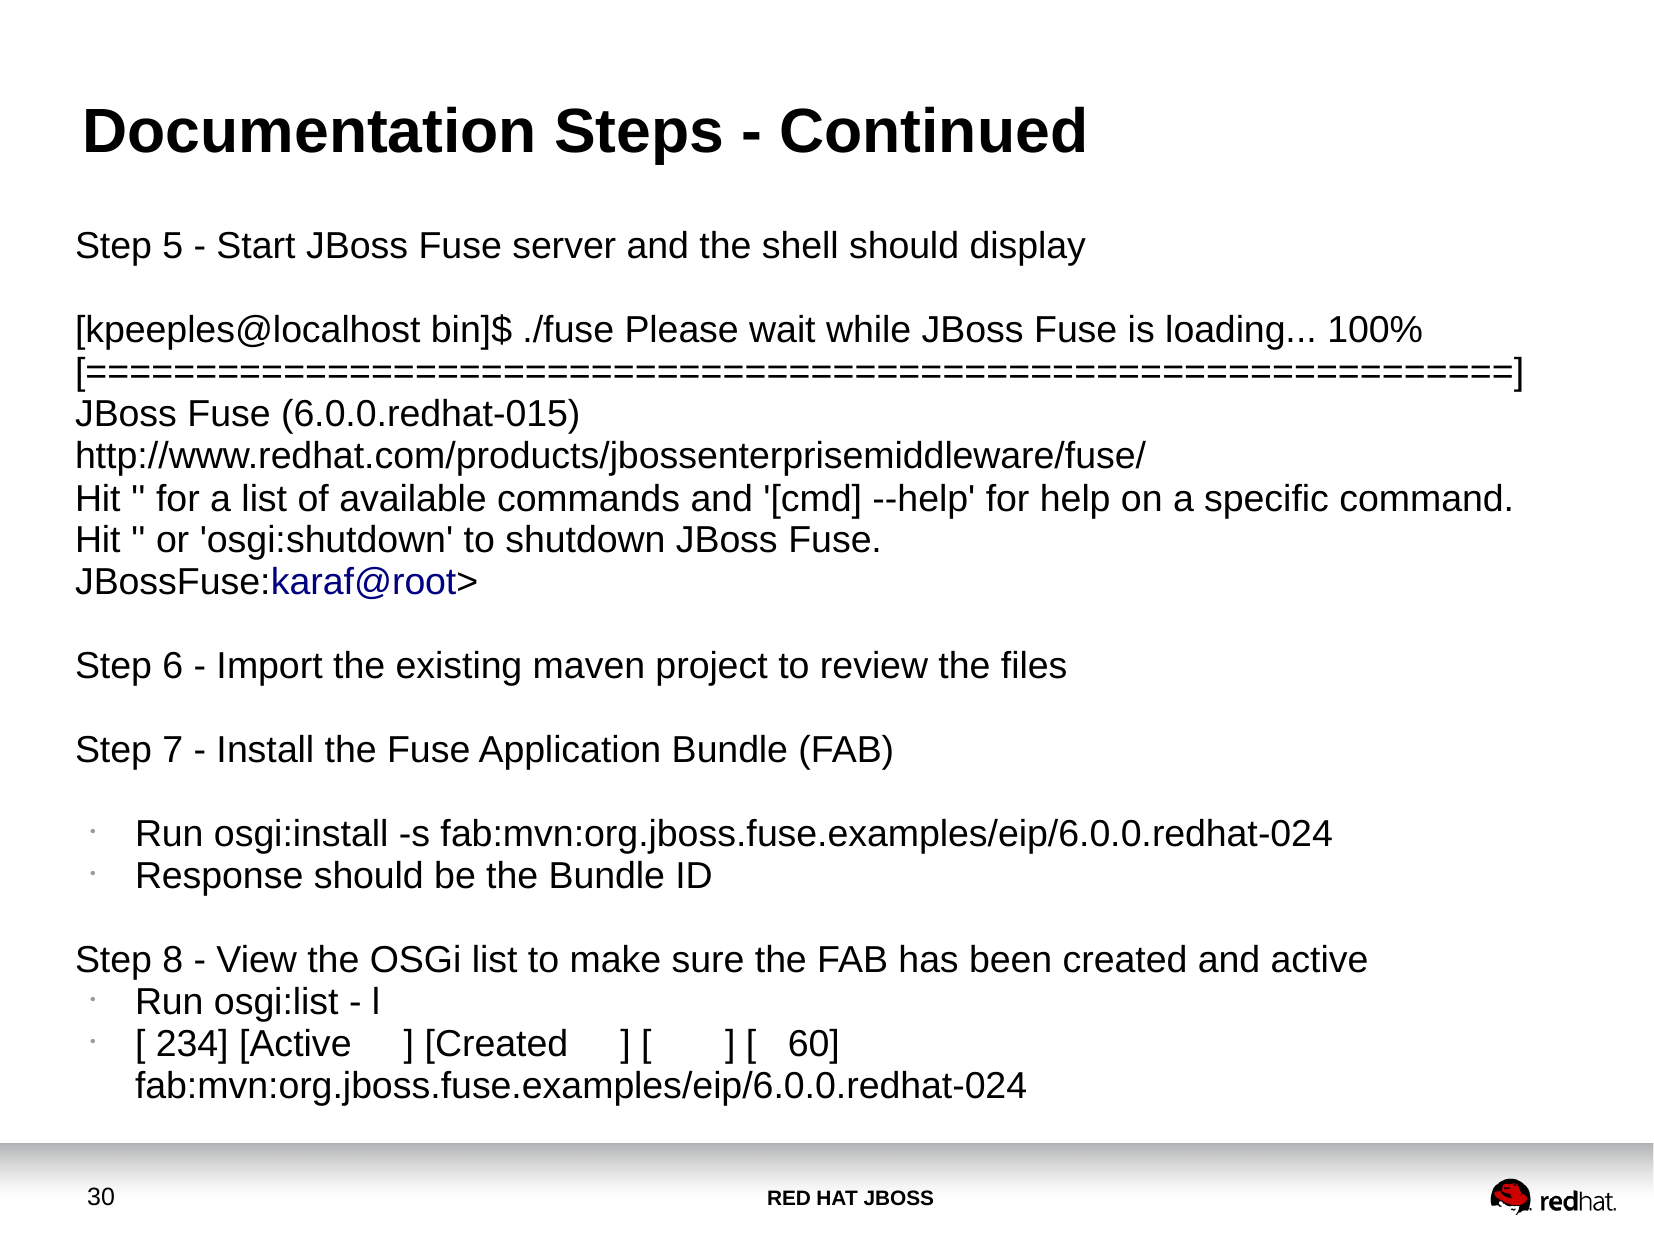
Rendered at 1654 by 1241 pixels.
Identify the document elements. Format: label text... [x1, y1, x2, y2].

list Step 5 - Start JBoss Fuse server and the shell should display [kpeeples@localhost bin]$ ./fuse Please wait while JBoss Fuse is loading... 100% [=================================================================] JBoss Fuse (6.0.0.redhat-015) http://www.redhat.com/products/jbossenterprisemiddleware/fuse/ Hit '' for a list of available commands and '[cmd] --help' for help on a specific command. Hit '' or 'osgi:shutdown' to shutdown JBoss Fuse. JBossFuse:karaf@root> Step 6 - Import the existing maven project to review the files Step 7 - Install the Fuse Application Bundle (FAB) Run osgi:install -s fab:mvn:org.jboss.fuse.examples/eip/6.0.0.redhat-024 Response should be the Bundle ID Step 8 - View the OSGi list to make sure the FAB has been created and active Run osgi:list - l [ 234] [Active ] [Created ] [ ] [ 60] fab:mvn:org.jboss.fuse.examples/eip/6.0.0.redhat-024 [75, 225, 1564, 1135]
picture [0, 1143, 1654, 1241]
title Documentation Steps - Continued [82, 37, 1571, 226]
